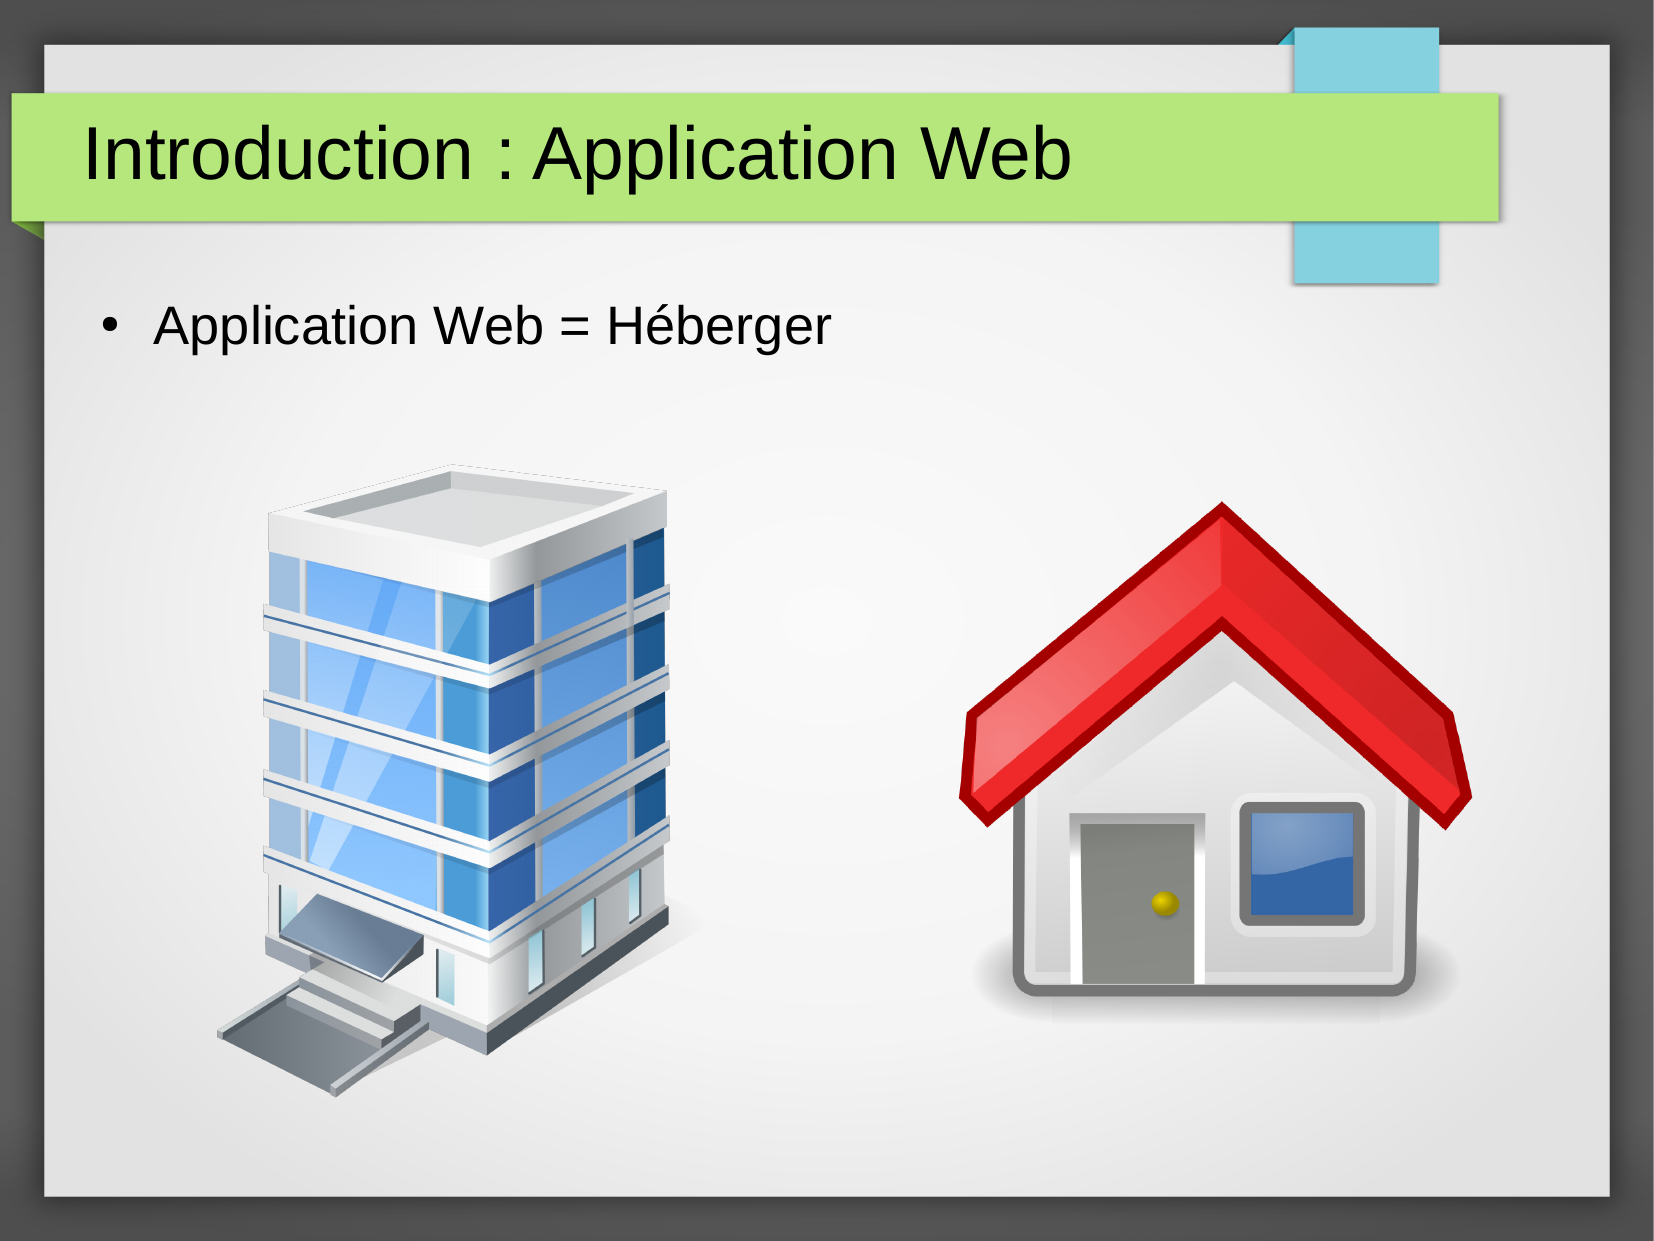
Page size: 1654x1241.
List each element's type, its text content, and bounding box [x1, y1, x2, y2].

picture [0, 0, 1654, 1241]
list Application Web = Héberger [82, 295, 1571, 1015]
title Introduction : Application Web [82, 94, 1264, 213]
